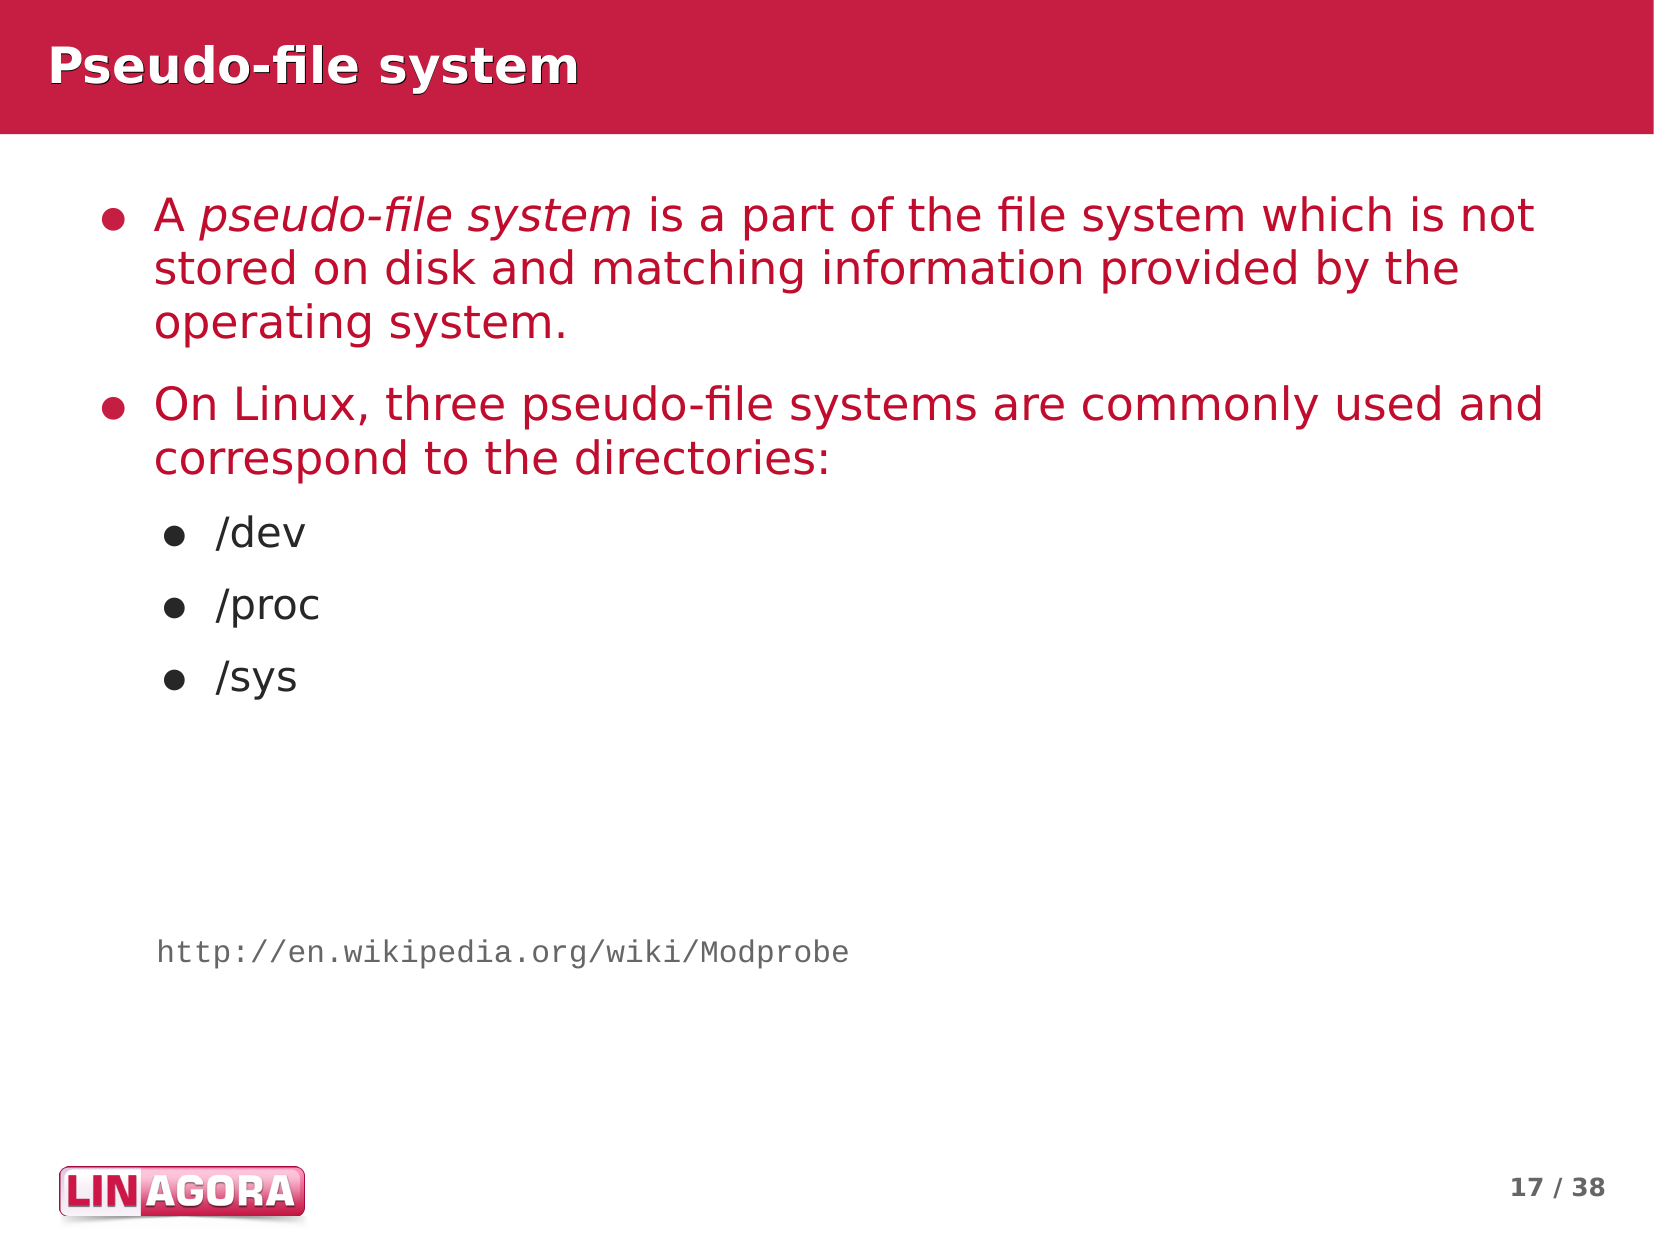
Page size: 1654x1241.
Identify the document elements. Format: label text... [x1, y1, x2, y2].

picture [59, 1166, 308, 1229]
list A pseudo-file system is a part of the file system which is not stored on disk and matching information provided by the operating system. On Linux, three pseudo-file systems are commonly used and correspond to the directories: /dev /proc /sys [82, 188, 1571, 1134]
title Pseudo-file system [47, 7, 1624, 126]
text_box http://en.wikipedia.org/wiki/Modprobe [141, 928, 1512, 981]
